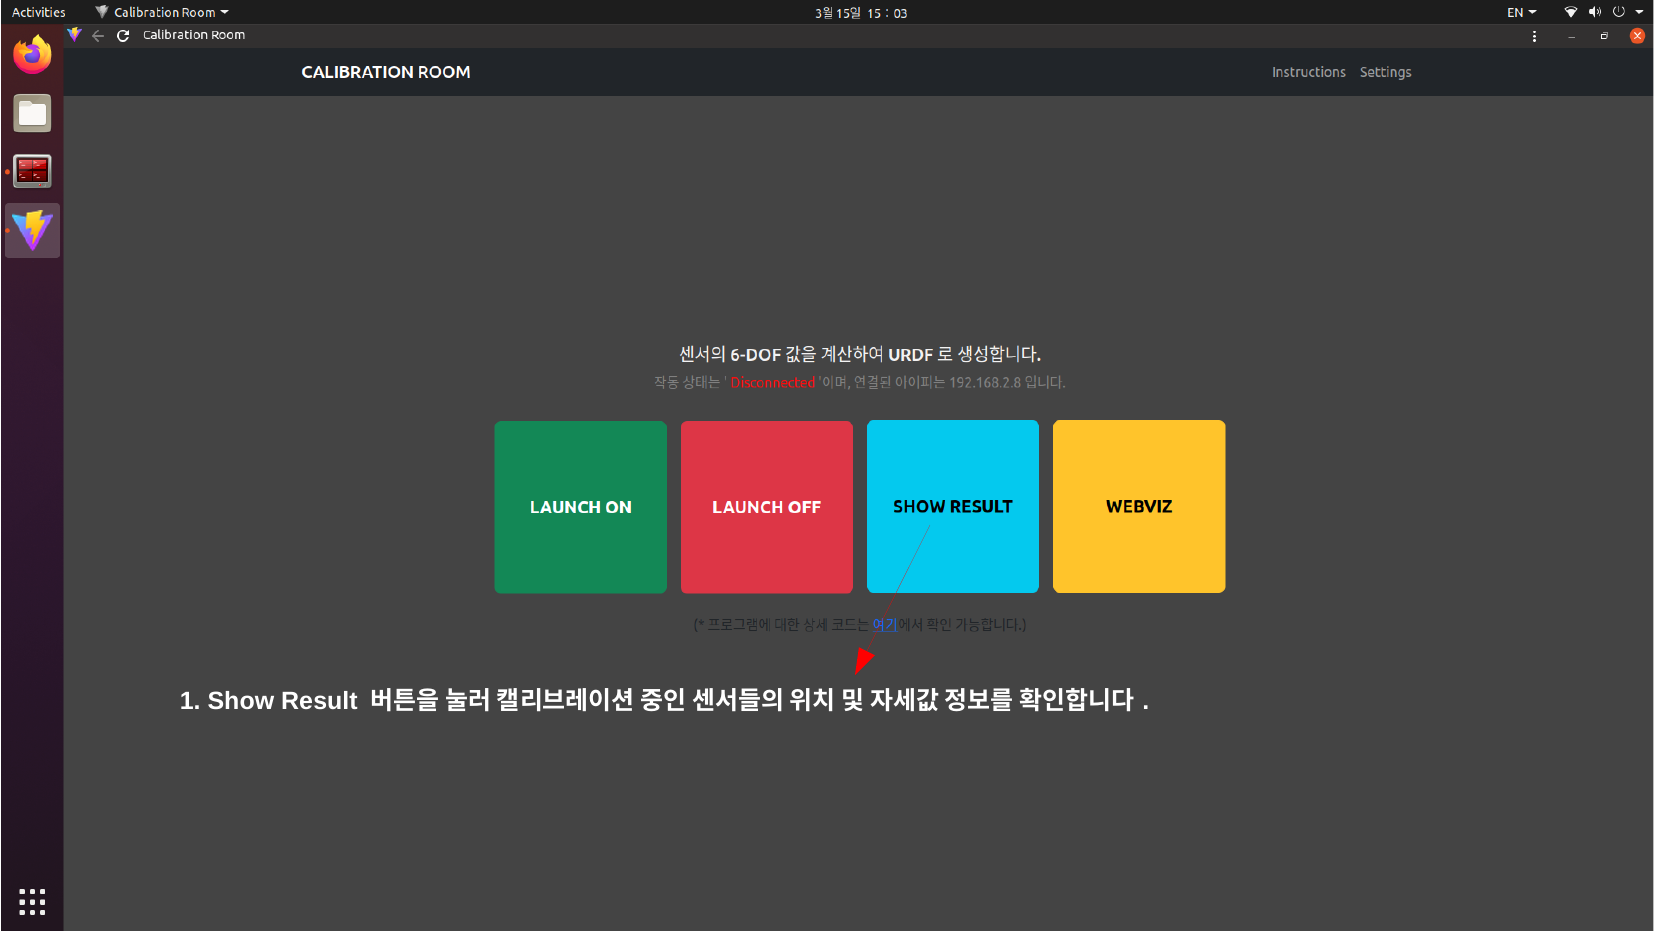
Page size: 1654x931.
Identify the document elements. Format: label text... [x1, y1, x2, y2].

picture [1, 0, 1654, 931]
text_box 1. Show Result 버튼을 눌러 캘리브레이션 중인 센서들의 위치 및 자세값 정보를 확인합니다. [165, 660, 706, 766]
